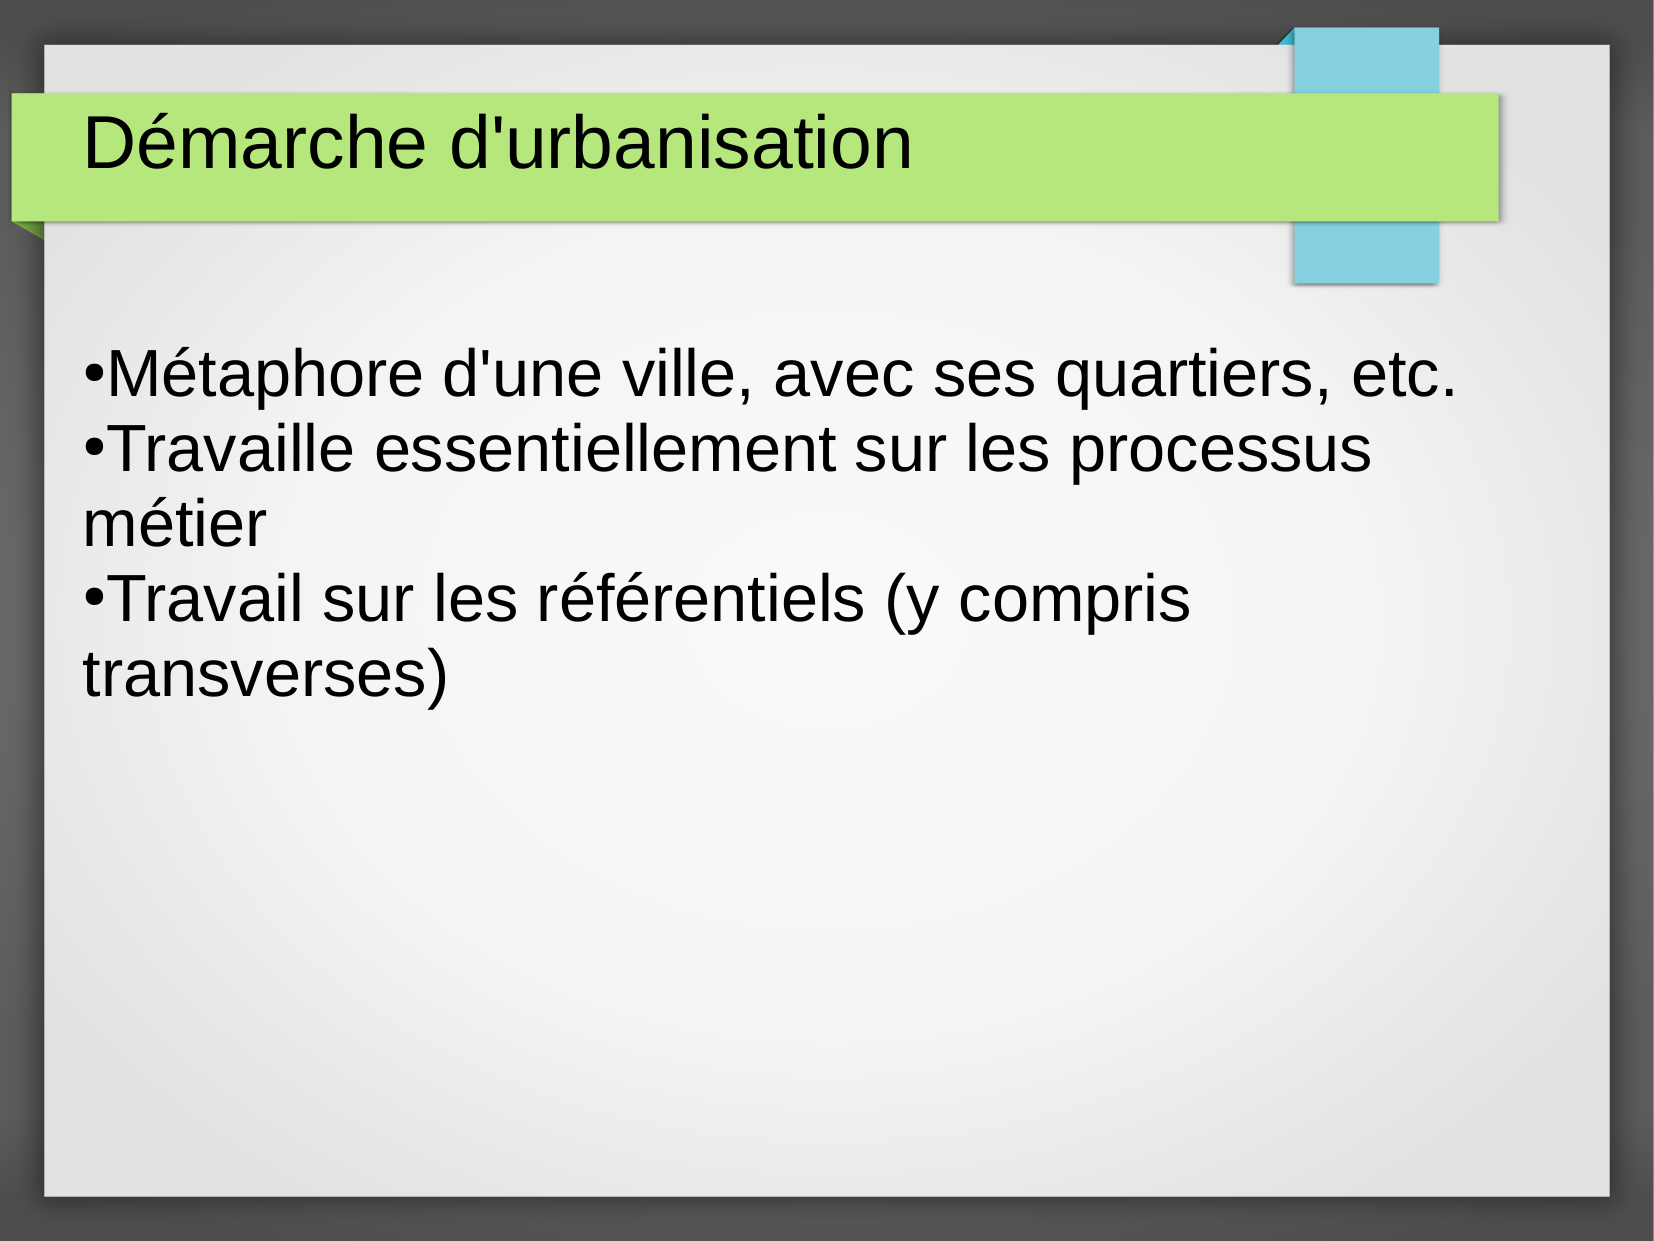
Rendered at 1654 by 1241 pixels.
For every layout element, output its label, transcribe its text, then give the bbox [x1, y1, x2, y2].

subtitle Métaphore d'une ville, avec ses quartiers, etc. Travaille essentiellement sur les processus métier Travail sur les référentiels (y compris transverses) [82, 49, 1571, 1010]
picture [0, 0, 1654, 1241]
